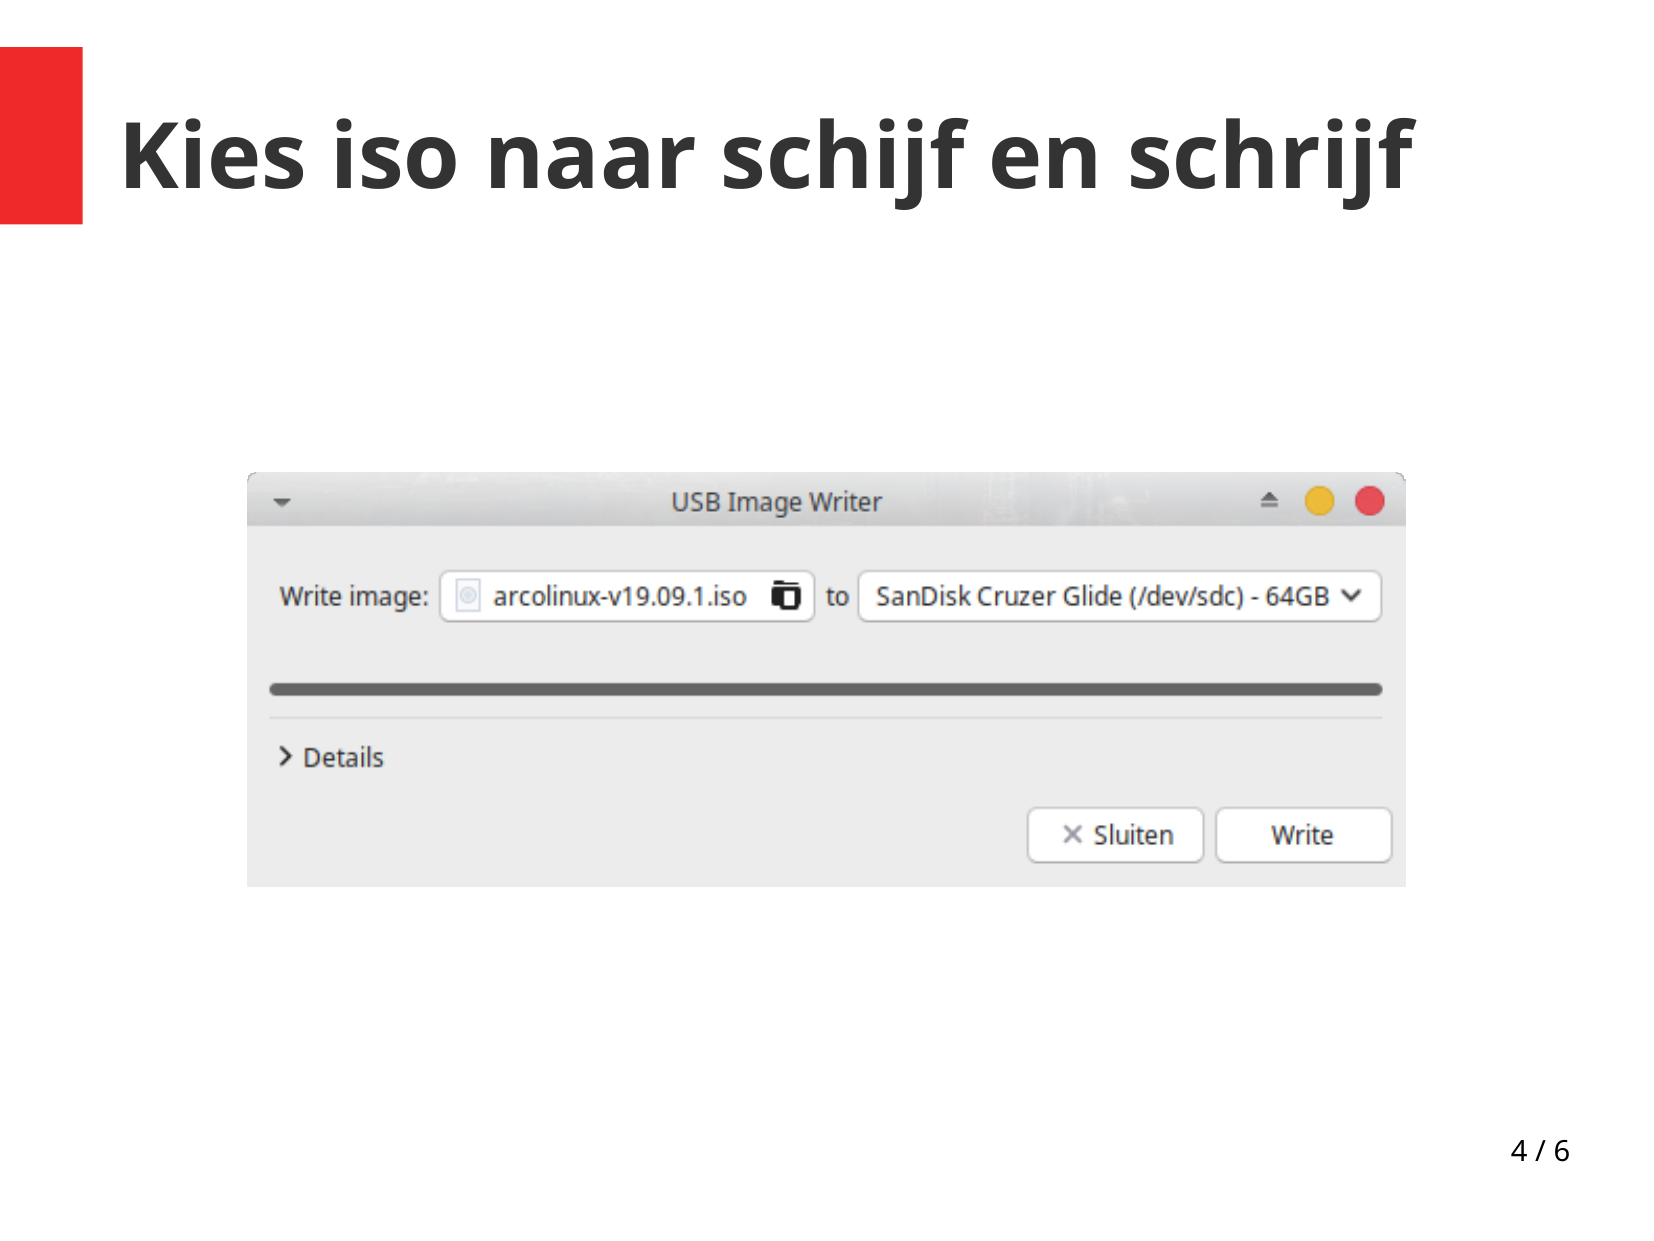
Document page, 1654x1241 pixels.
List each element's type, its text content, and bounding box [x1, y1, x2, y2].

picture [247, 472, 1406, 887]
title Kies iso naar schijf en schrijf [118, 49, 1571, 257]
